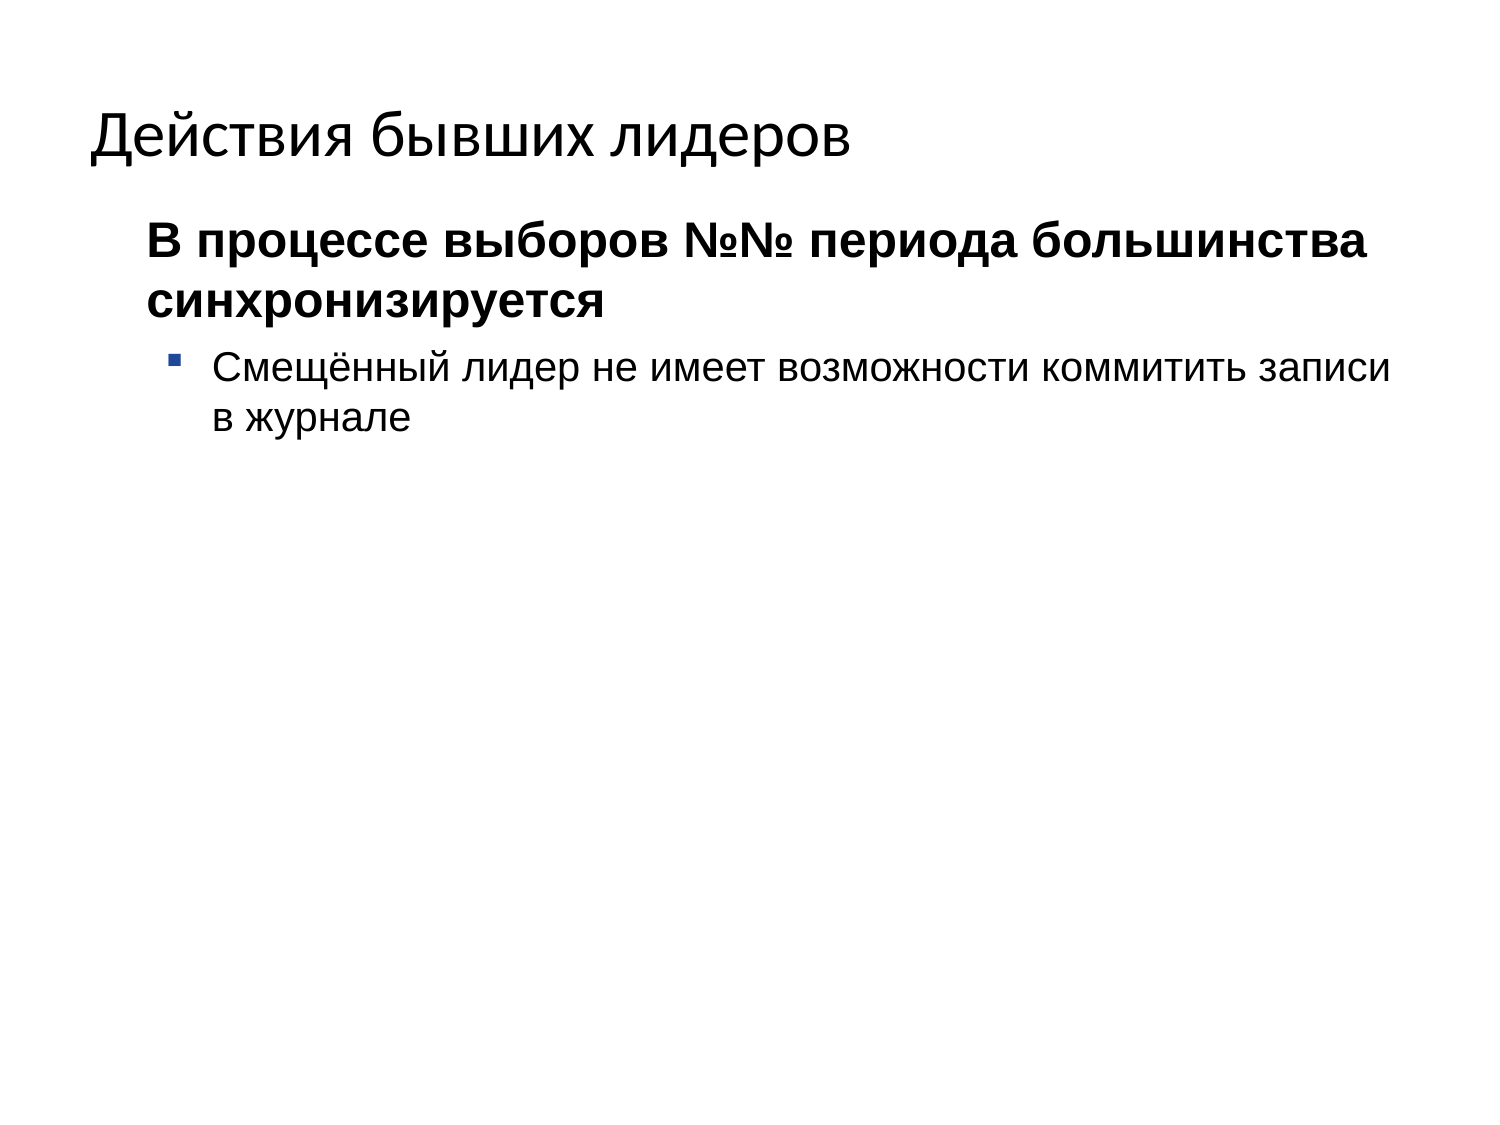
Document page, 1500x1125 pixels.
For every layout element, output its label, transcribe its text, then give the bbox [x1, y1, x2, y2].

title Действия бывших лидеров [75, 79, 1425, 180]
list В процессе выборов №№ периода большинства синхронизируется Смещённый лидер не имеет возможности коммитить записи в журнале [75, 200, 1425, 1005]
